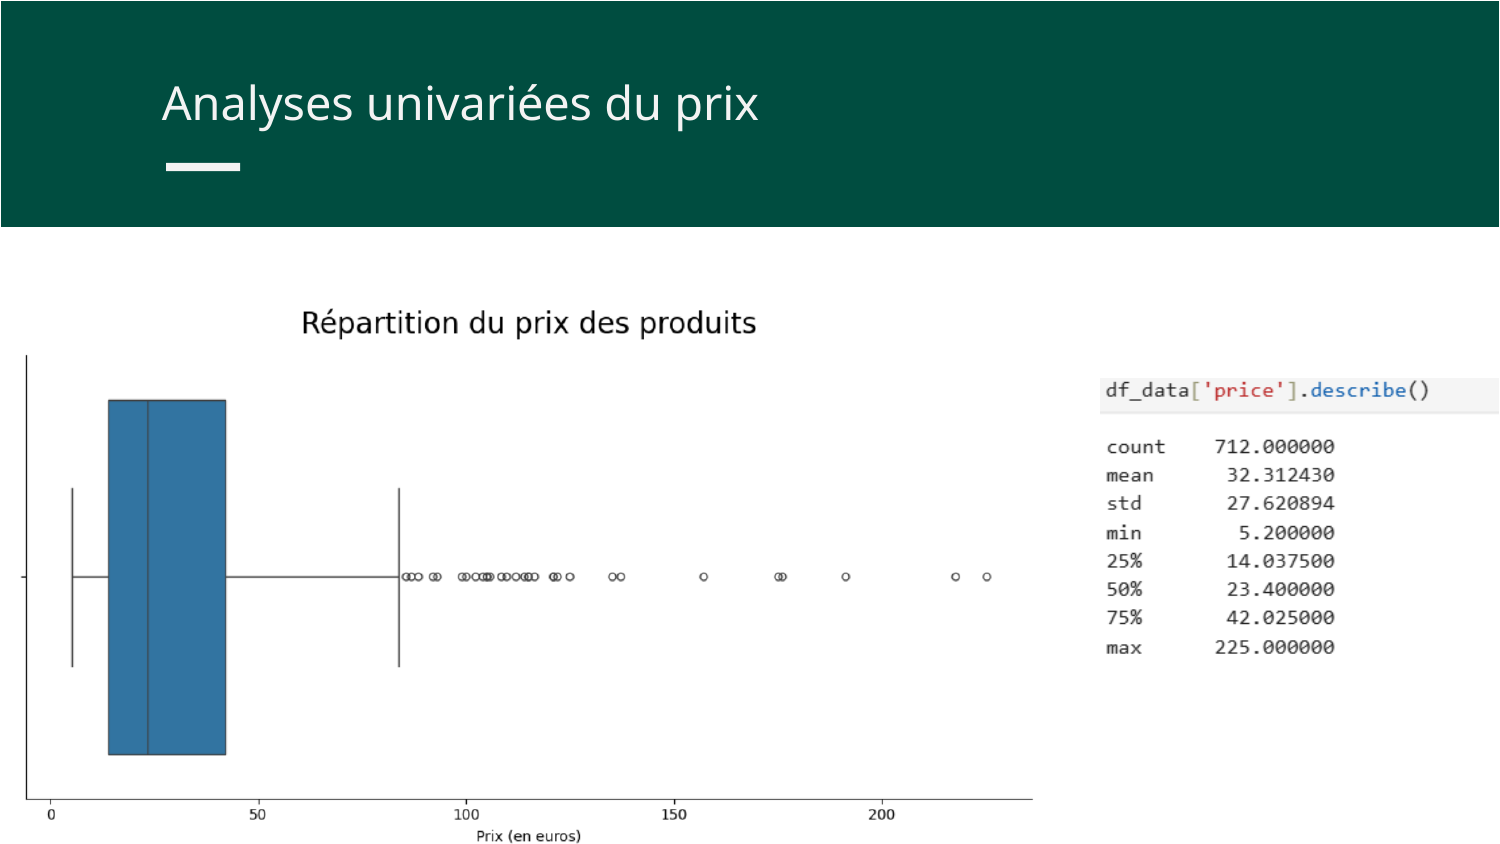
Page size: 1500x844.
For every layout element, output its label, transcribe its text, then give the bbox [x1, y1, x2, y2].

text_box [167, 163, 240, 171]
picture [16, 304, 1499, 844]
text_box Analyses univariées du prix [146, 55, 1500, 150]
